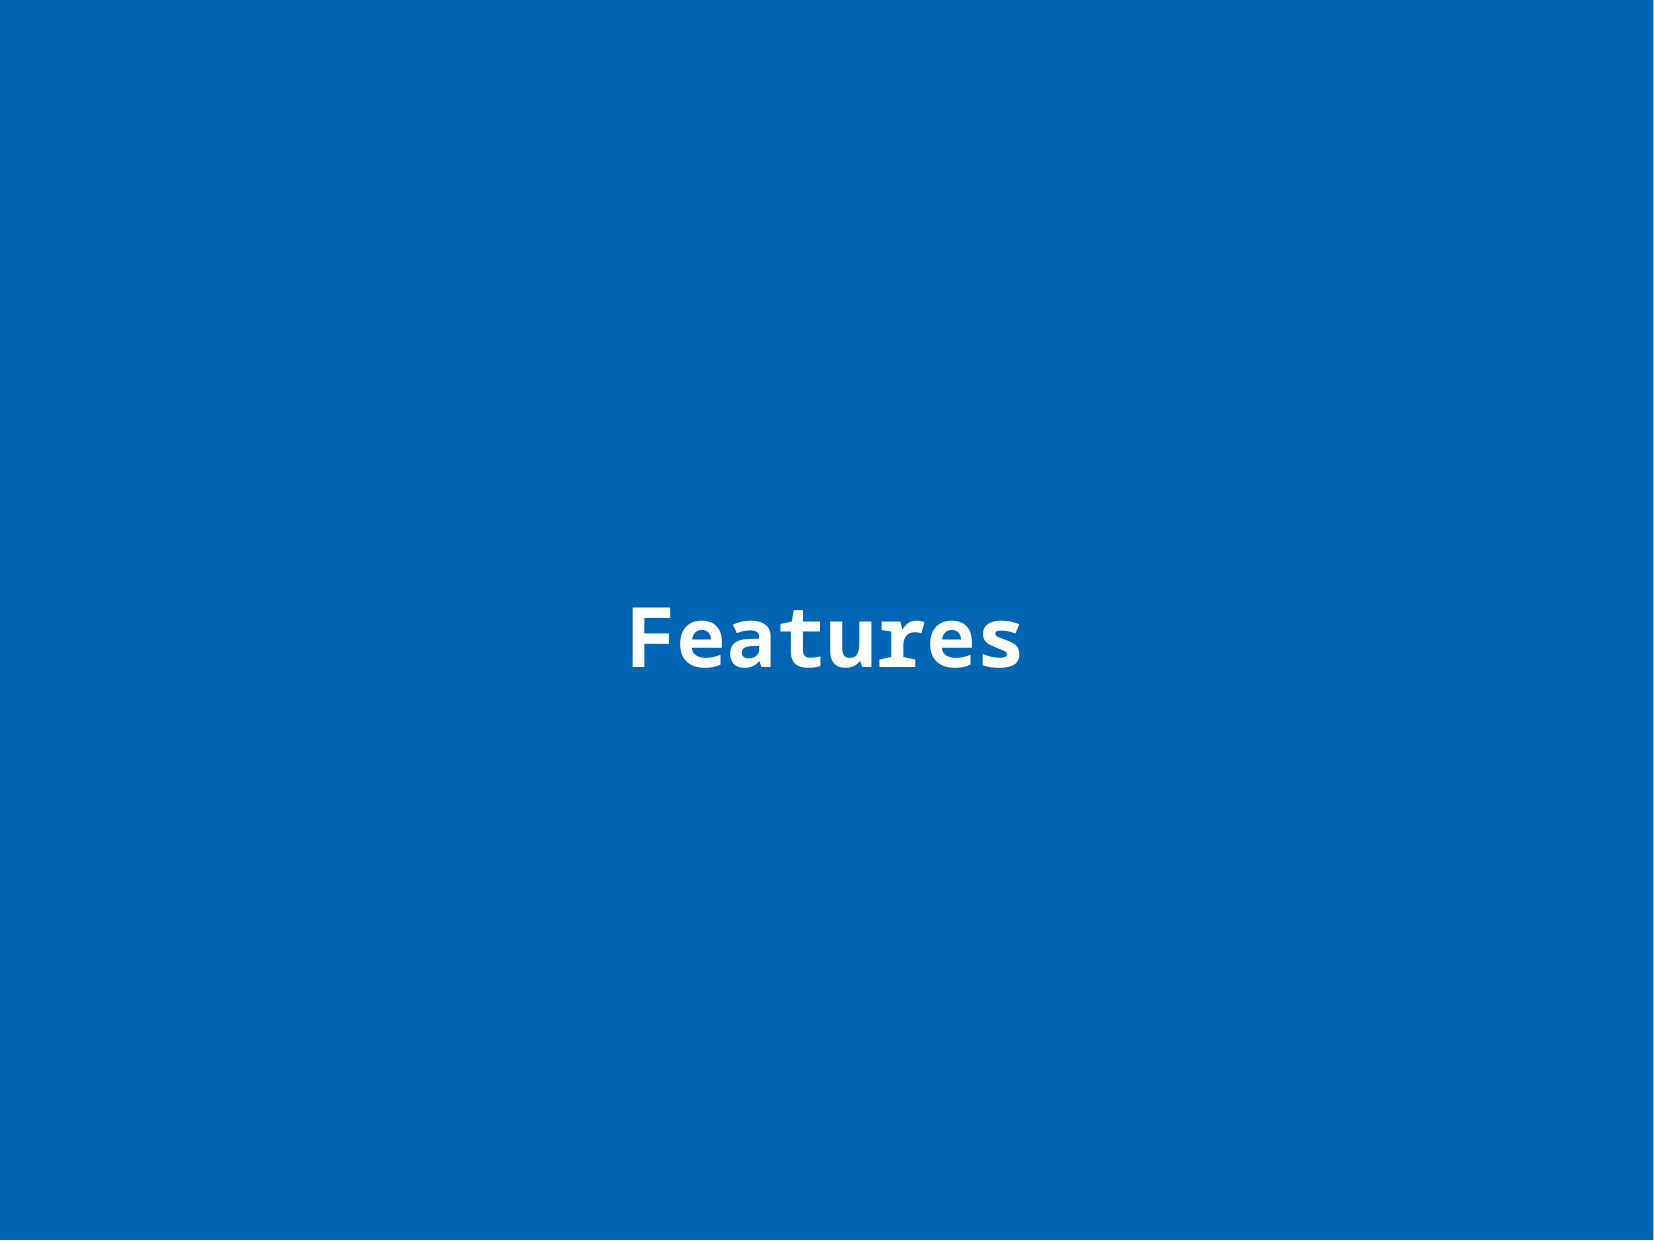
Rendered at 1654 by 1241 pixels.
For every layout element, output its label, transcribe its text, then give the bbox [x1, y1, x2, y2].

text_box Features [452, 571, 1201, 670]
